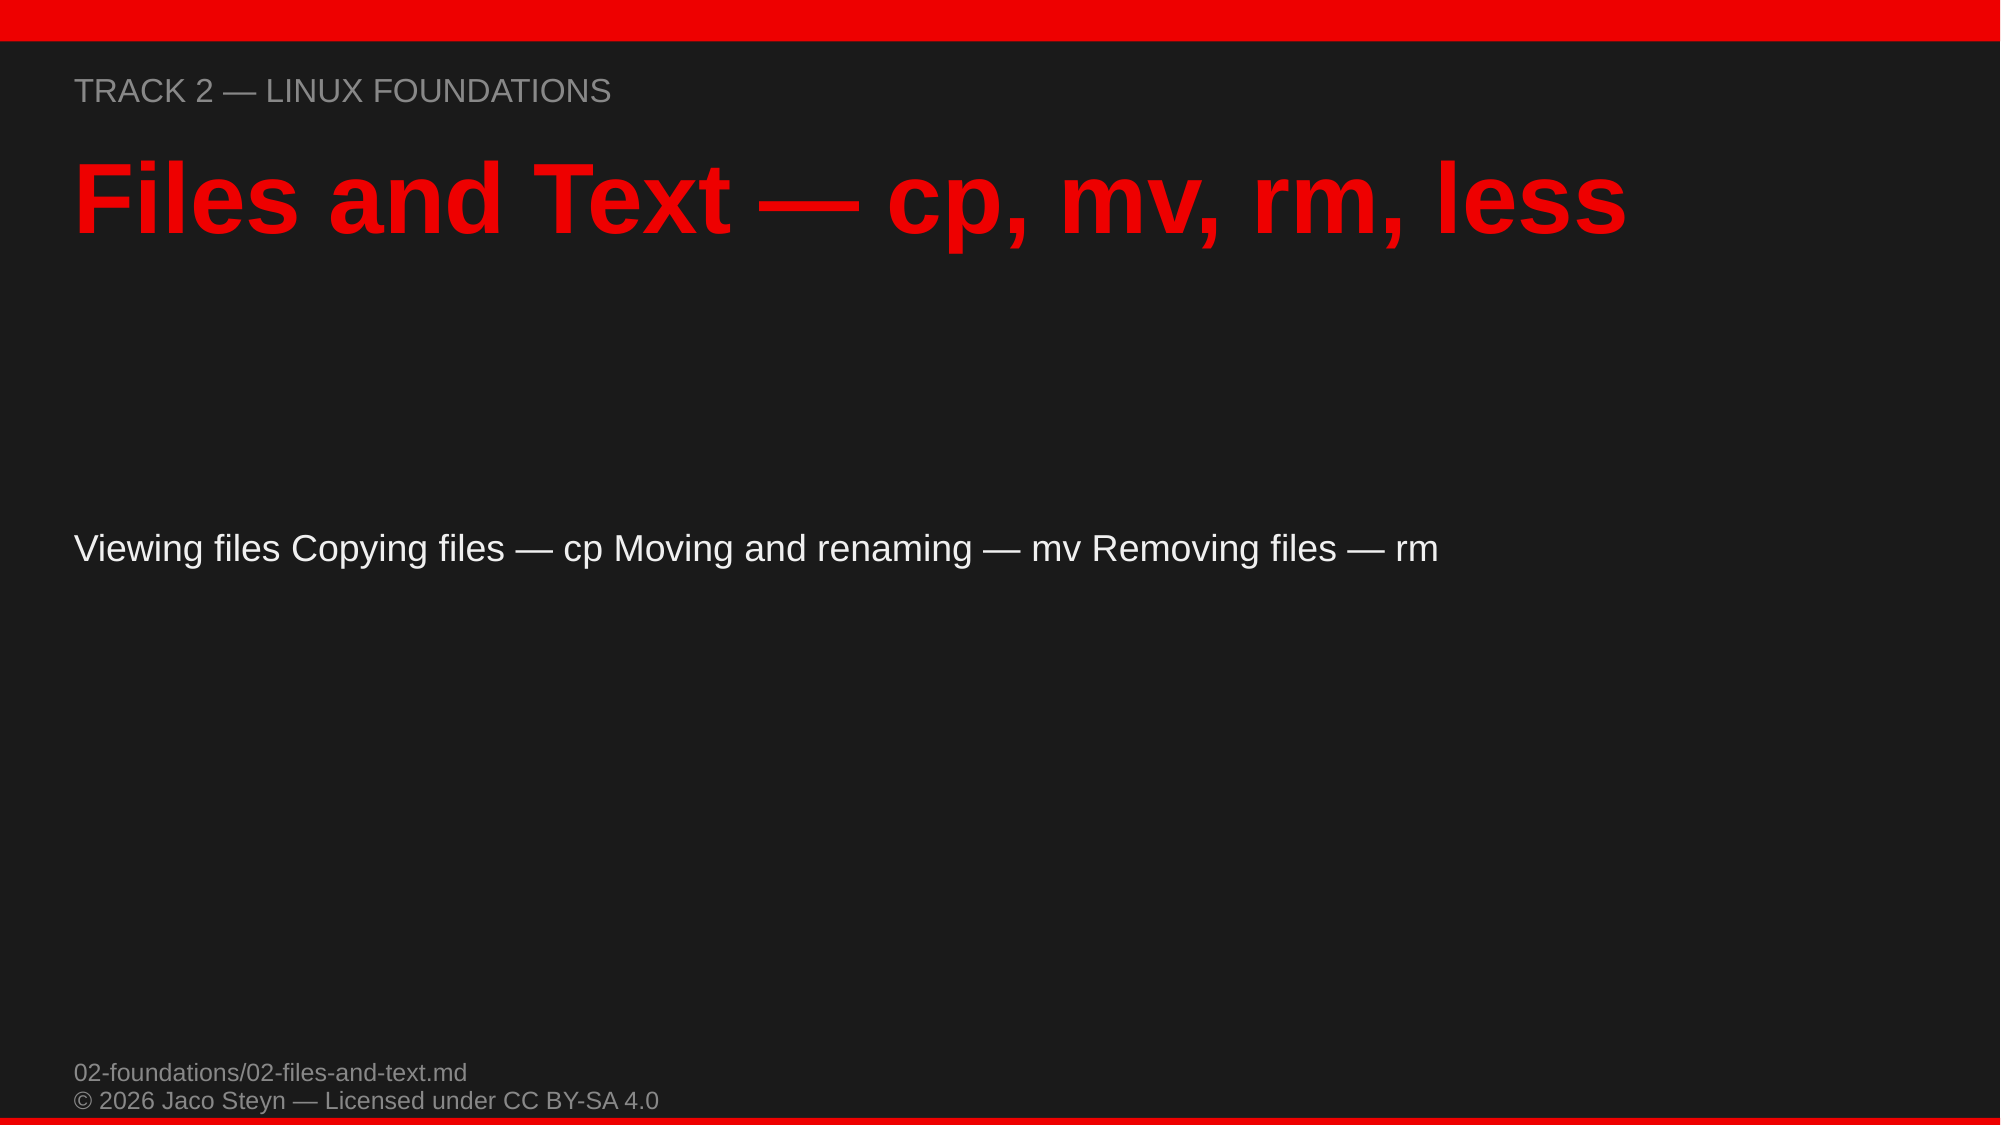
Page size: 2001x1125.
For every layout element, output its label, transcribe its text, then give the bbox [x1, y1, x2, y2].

text_box [0, 1117, 2001, 1125]
text_box Files and Text — cp, mv, rm, less [59, 135, 1942, 461]
text_box TRACK 2 — LINUX FOUNDATIONS [59, 64, 1942, 119]
text_box 02-foundations/02-files-and-text.md © 2026 Jaco Steyn — Licensed under CC BY-SA 4.0 [59, 1051, 1942, 1111]
text_box [0, 0, 2001, 42]
text_box Viewing files Copying files — cp Moving and renaming — mv Removing files — rm [59, 519, 1942, 727]
